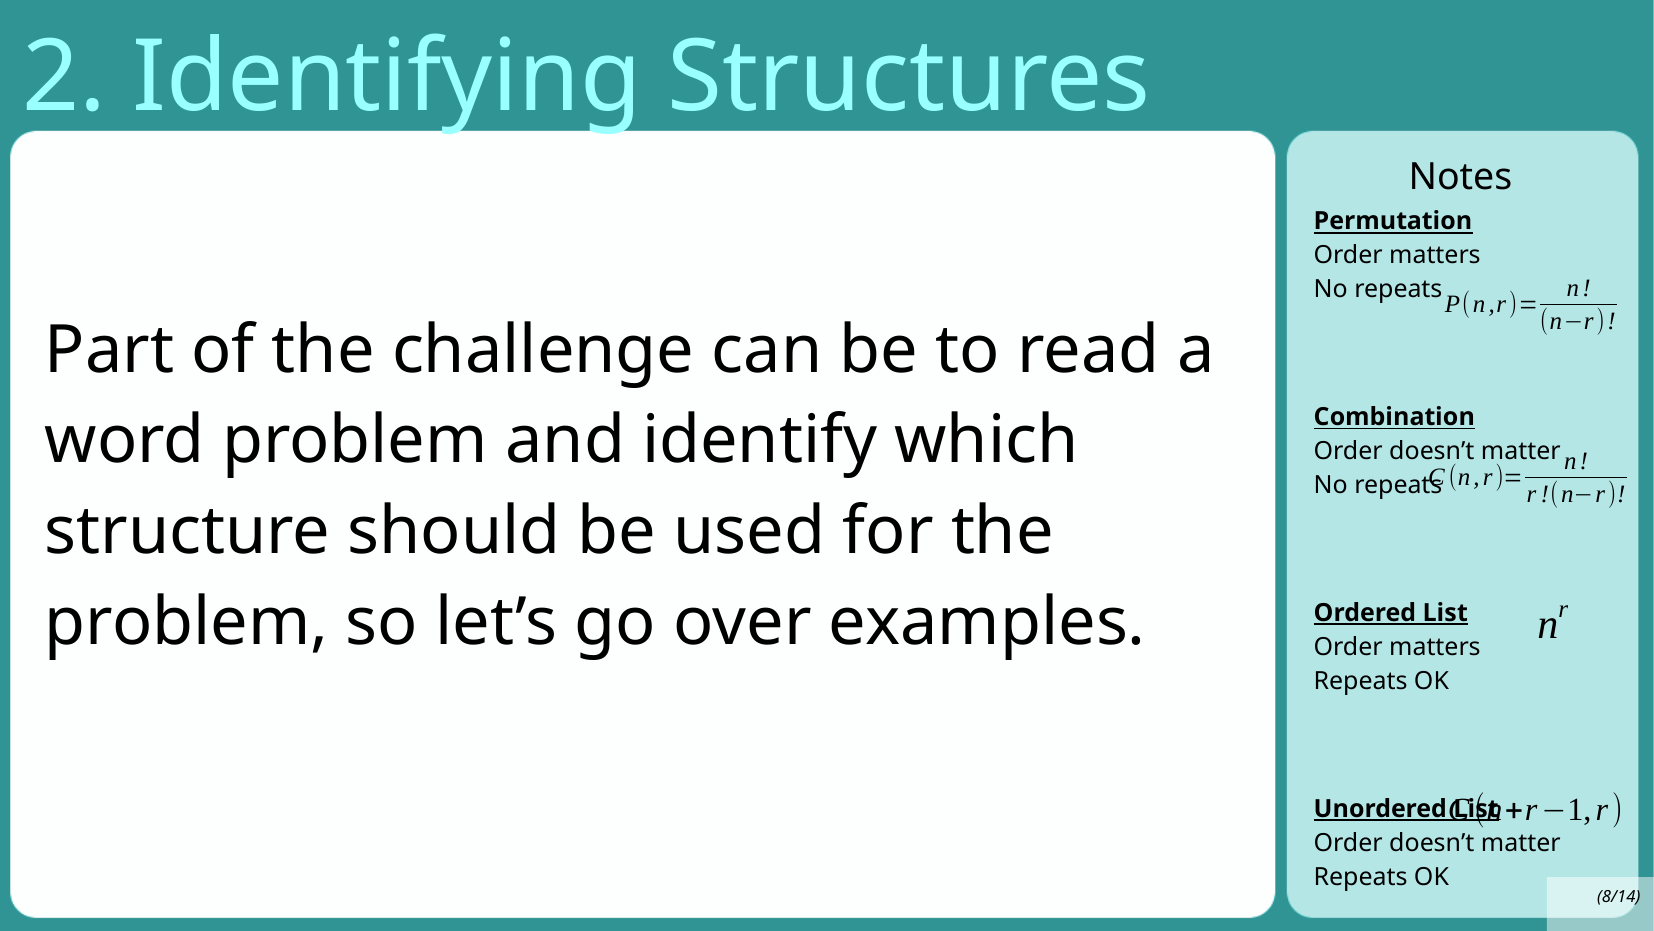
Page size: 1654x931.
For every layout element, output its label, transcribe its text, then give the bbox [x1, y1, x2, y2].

text_box (<number>/14) [1546, 877, 1654, 931]
text_box Permutation Order matters No repeats Combination Order doesn’t matter No repeats Ordered List Order matters Repeats OK Unordered List Order doesn’t matter Repeats OK [1298, 203, 1630, 835]
text_box Notes [1290, 141, 1631, 203]
picture [0, 0, 1654, 931]
text_box Part of the challenge can be to read a word problem and identify which structure should be used for the problem, so let’s go over examples. [44, 300, 1244, 857]
chart [1630, 447, 1635, 509]
title 2. Identifying Structures [22, 13, 1511, 130]
